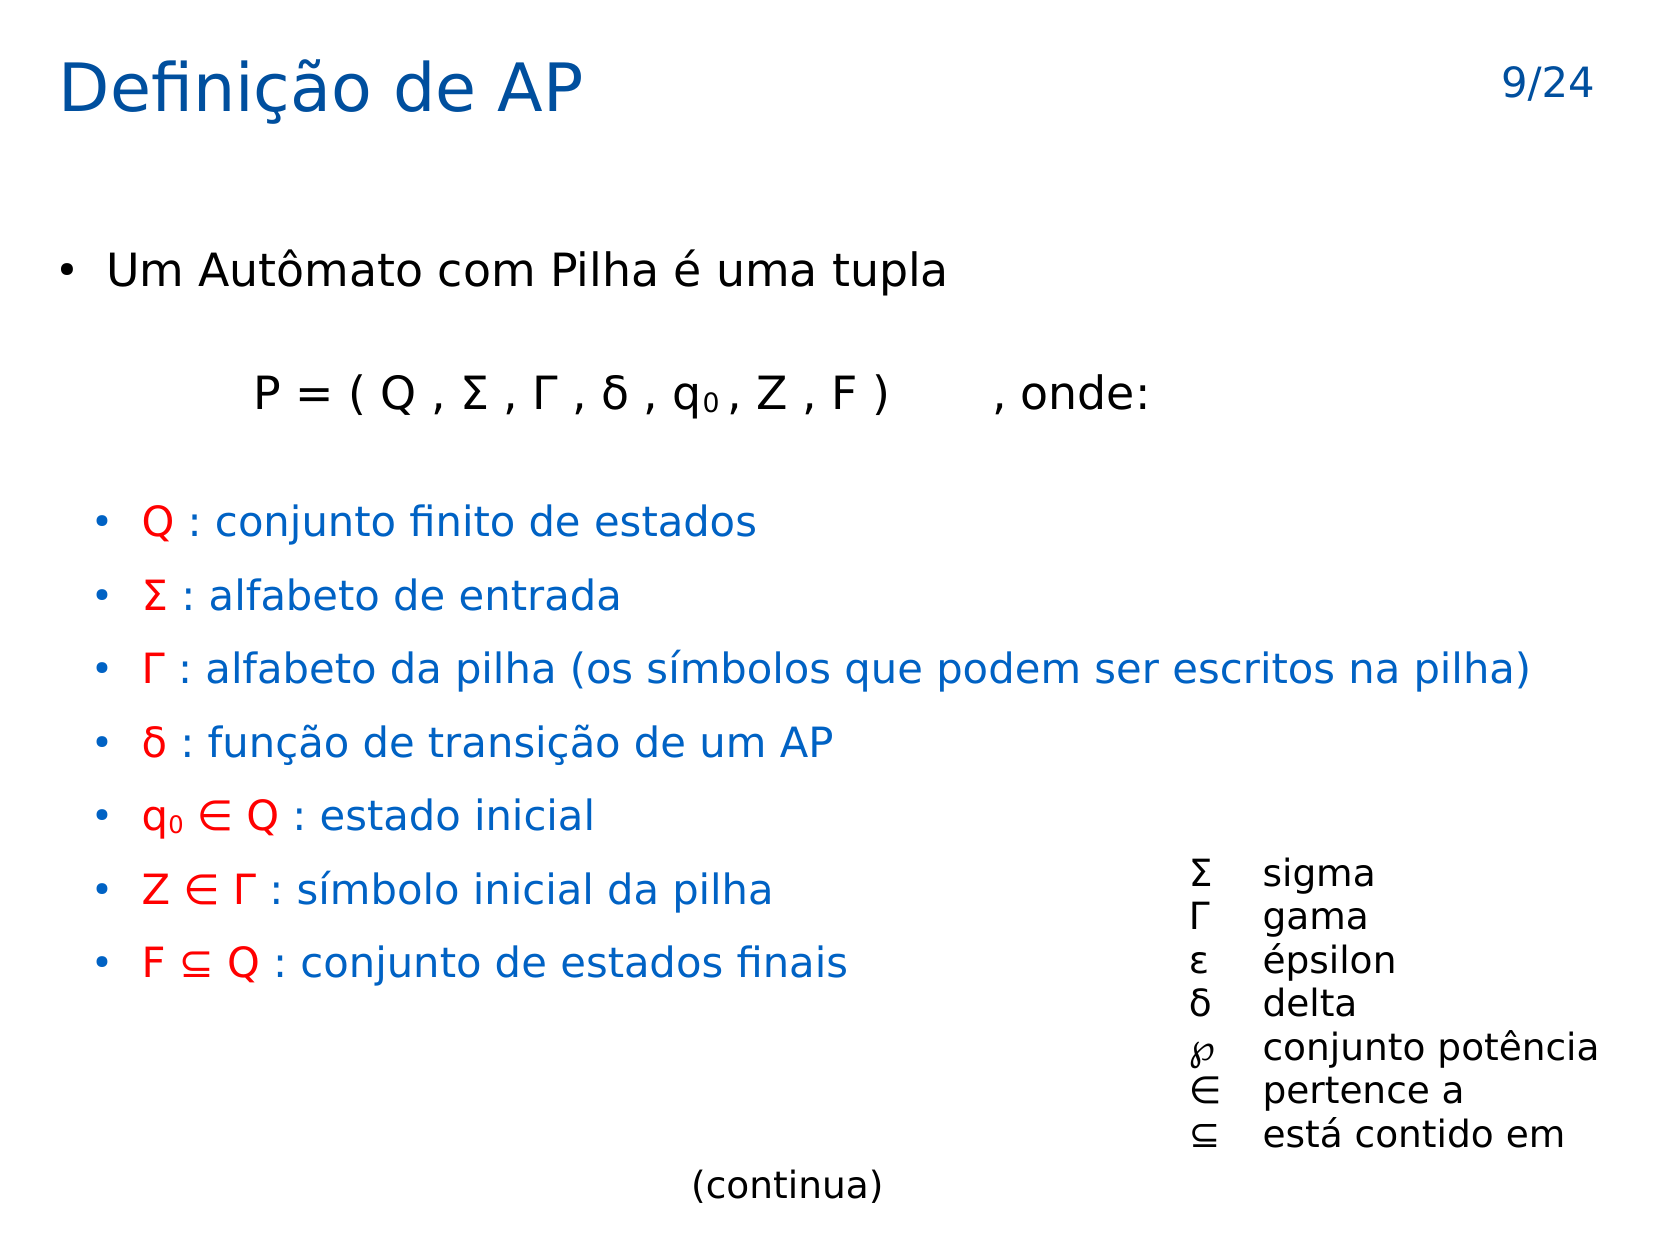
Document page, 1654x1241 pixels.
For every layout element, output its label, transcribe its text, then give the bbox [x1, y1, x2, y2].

title Definição de AP [59, 29, 1625, 148]
list Um Autômato com Pilha é uma tupla P = ( Q , Σ , Γ , δ , q0 , Z , F ) , onde: Q : conjunto finito de estados Σ : alfabeto de entrada Γ : alfabeto da pilha (os símbolos que podem ser escritos na pilha) δ : função de transição de um AP q0 ∈ Q : estado inicial Z ∈ Γ : símbolo inicial da pilha F ⊆ Q : conjunto de estados finais [59, 236, 1595, 1182]
text_box Σ sigma Γ gama ε épsilon δ delta ℘ conjunto potência ∈ pertence a ⊆ está contido em [1174, 843, 1621, 1209]
text_box (continua) [676, 1156, 899, 1216]
